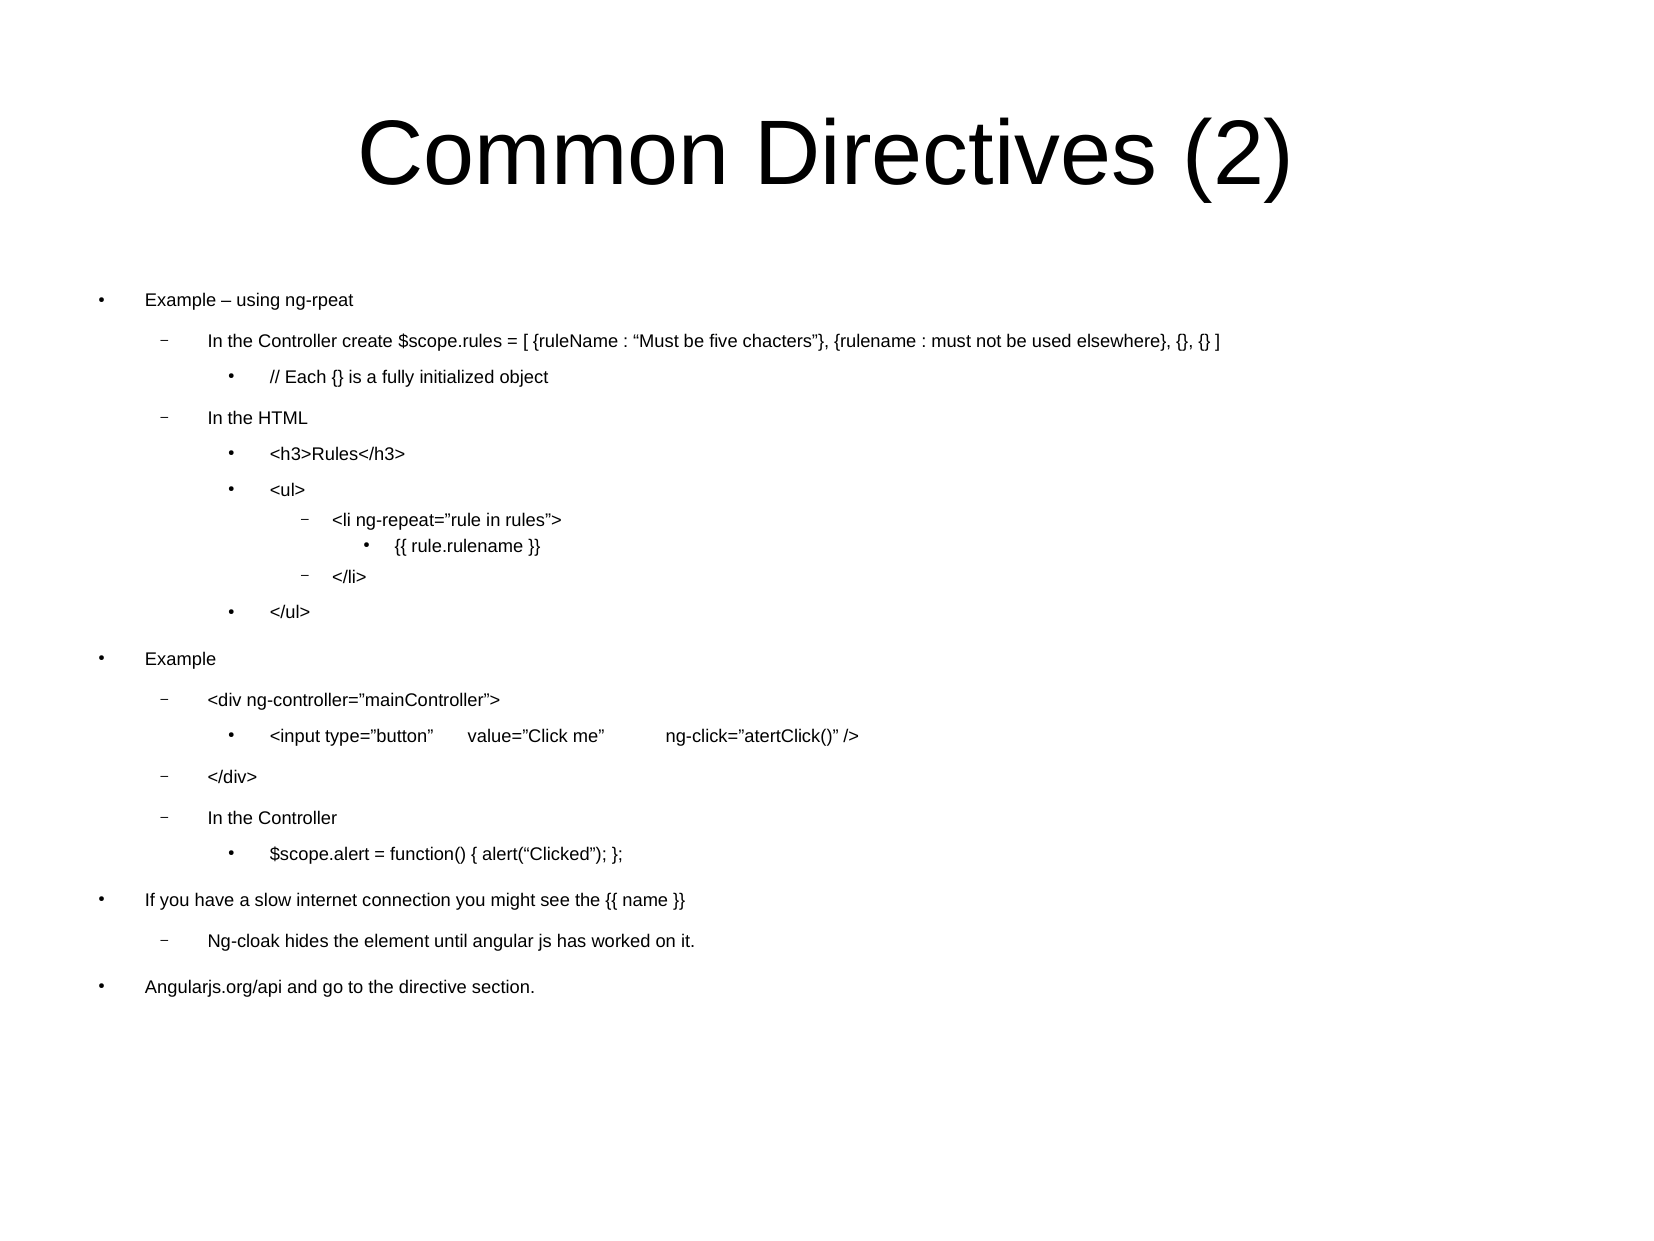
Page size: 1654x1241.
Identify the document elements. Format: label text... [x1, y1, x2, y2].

title Common Directives (2) [82, 49, 1571, 257]
list Example – using ng-rpeat In the Controller create $scope.rules = [ {ruleName : “Must be five chacters”}, {rulename : must not be used elsewhere}, {}, {} ] // Each {} is a fully initialized object In the HTML <h3>Rules</h3> <ul> <li ng-repeat=”rule in rules”> {{ rule.rulename }} </li> </ul> Example <div ng-controller=”mainController”> <input type=”button” value=”Click me” ng-click=”atertClick()” /> </div> In the Controller $scope.alert = function() { alert(“Clicked”); }; If you have a slow internet connection you might see the {{ name }} Ng-cloak hides the element until angular js has worked on it. Angularjs.org/api and go to the directive section. [82, 290, 1571, 1010]
